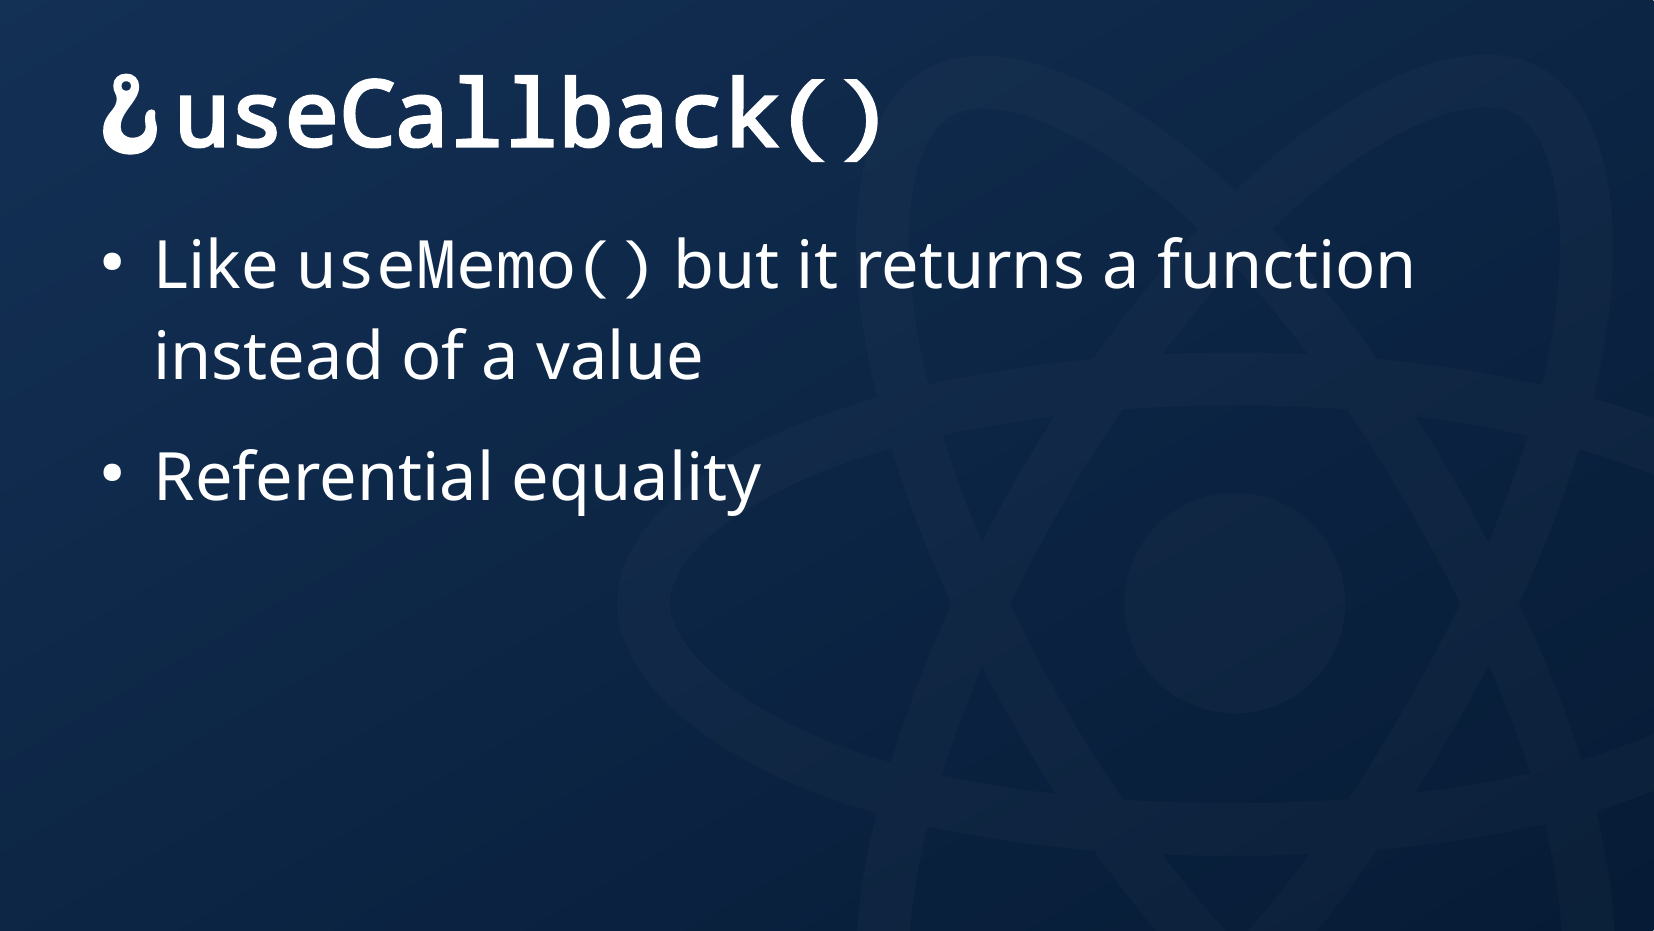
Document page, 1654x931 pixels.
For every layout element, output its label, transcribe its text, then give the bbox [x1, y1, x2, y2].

title 🪝useCallback() [82, 37, 1571, 193]
list Like useMemo() but it returns a function instead of a value Referential equality [82, 217, 1571, 758]
